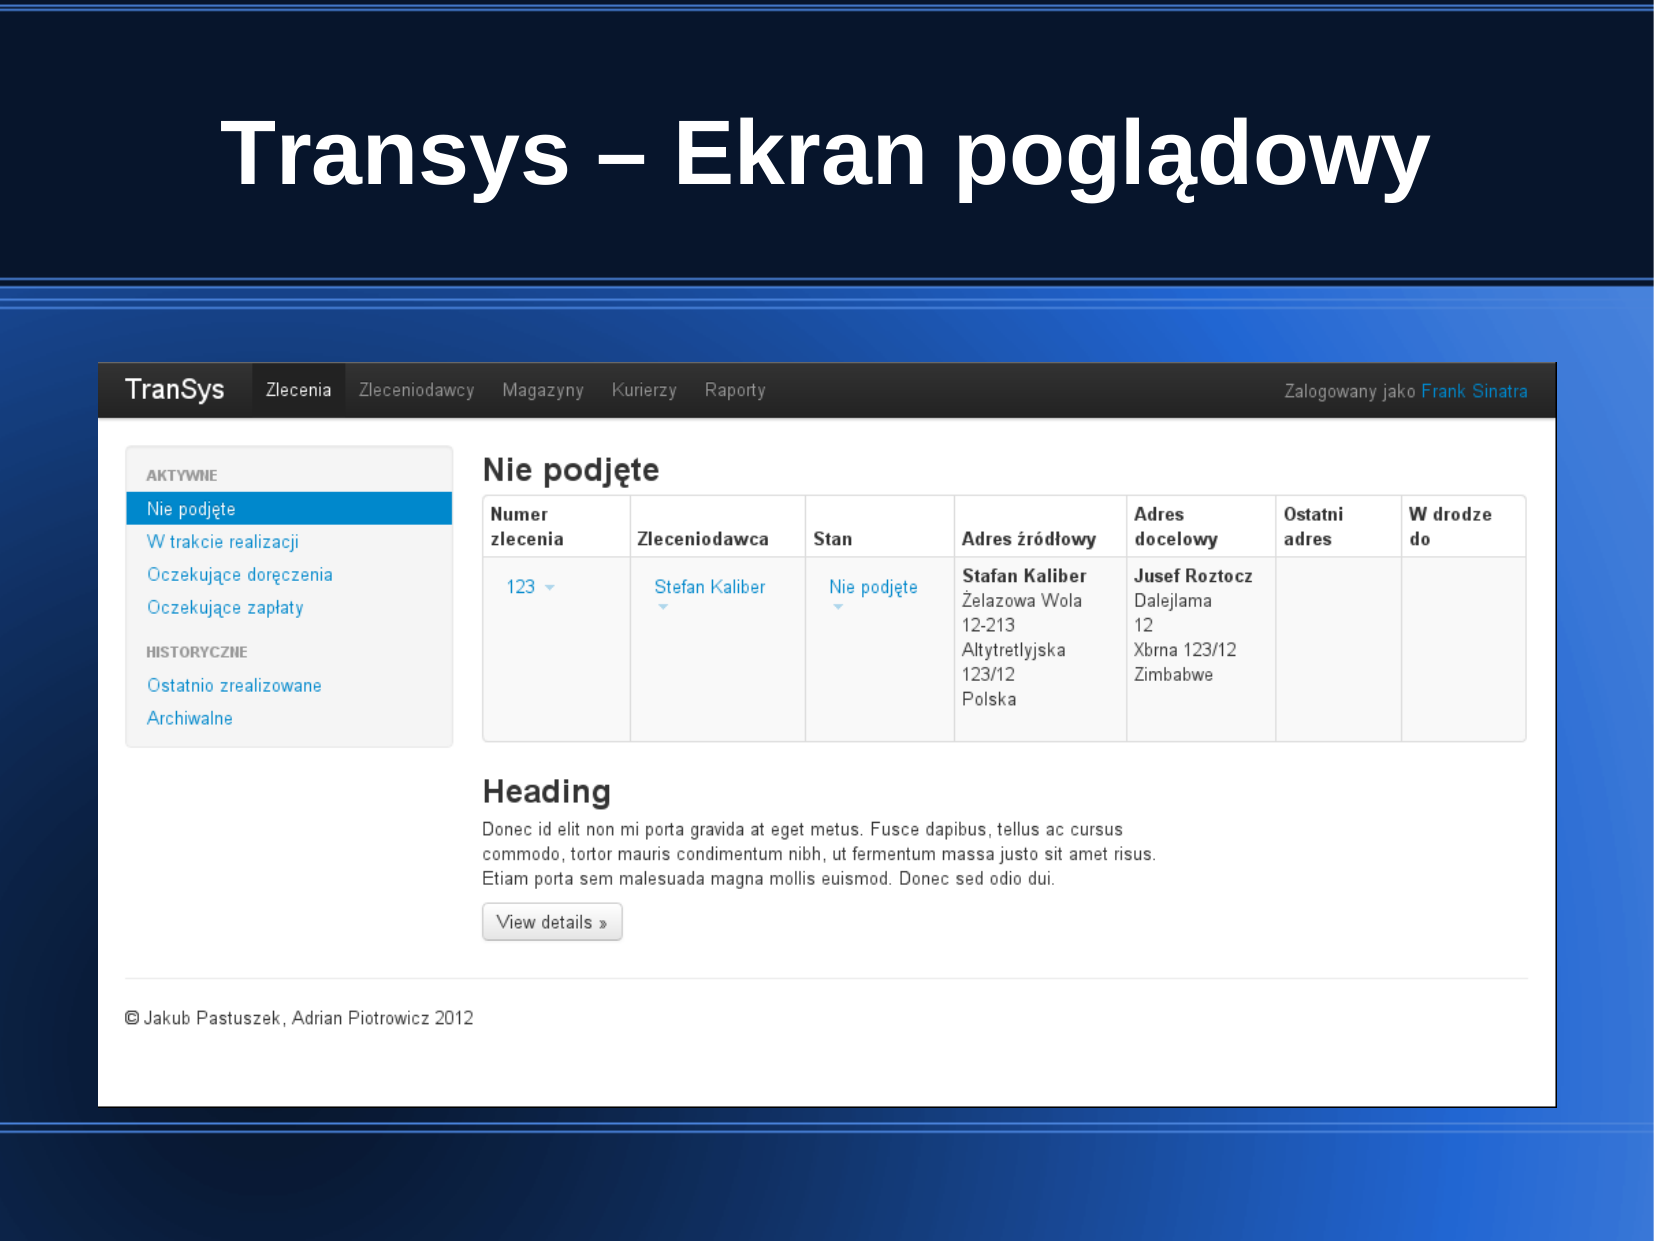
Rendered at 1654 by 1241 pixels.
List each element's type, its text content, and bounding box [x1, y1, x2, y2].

list [82, 355, 1571, 1075]
title Transys – Ekran poglądowy [82, 49, 1571, 257]
picture [0, 0, 1654, 1241]
